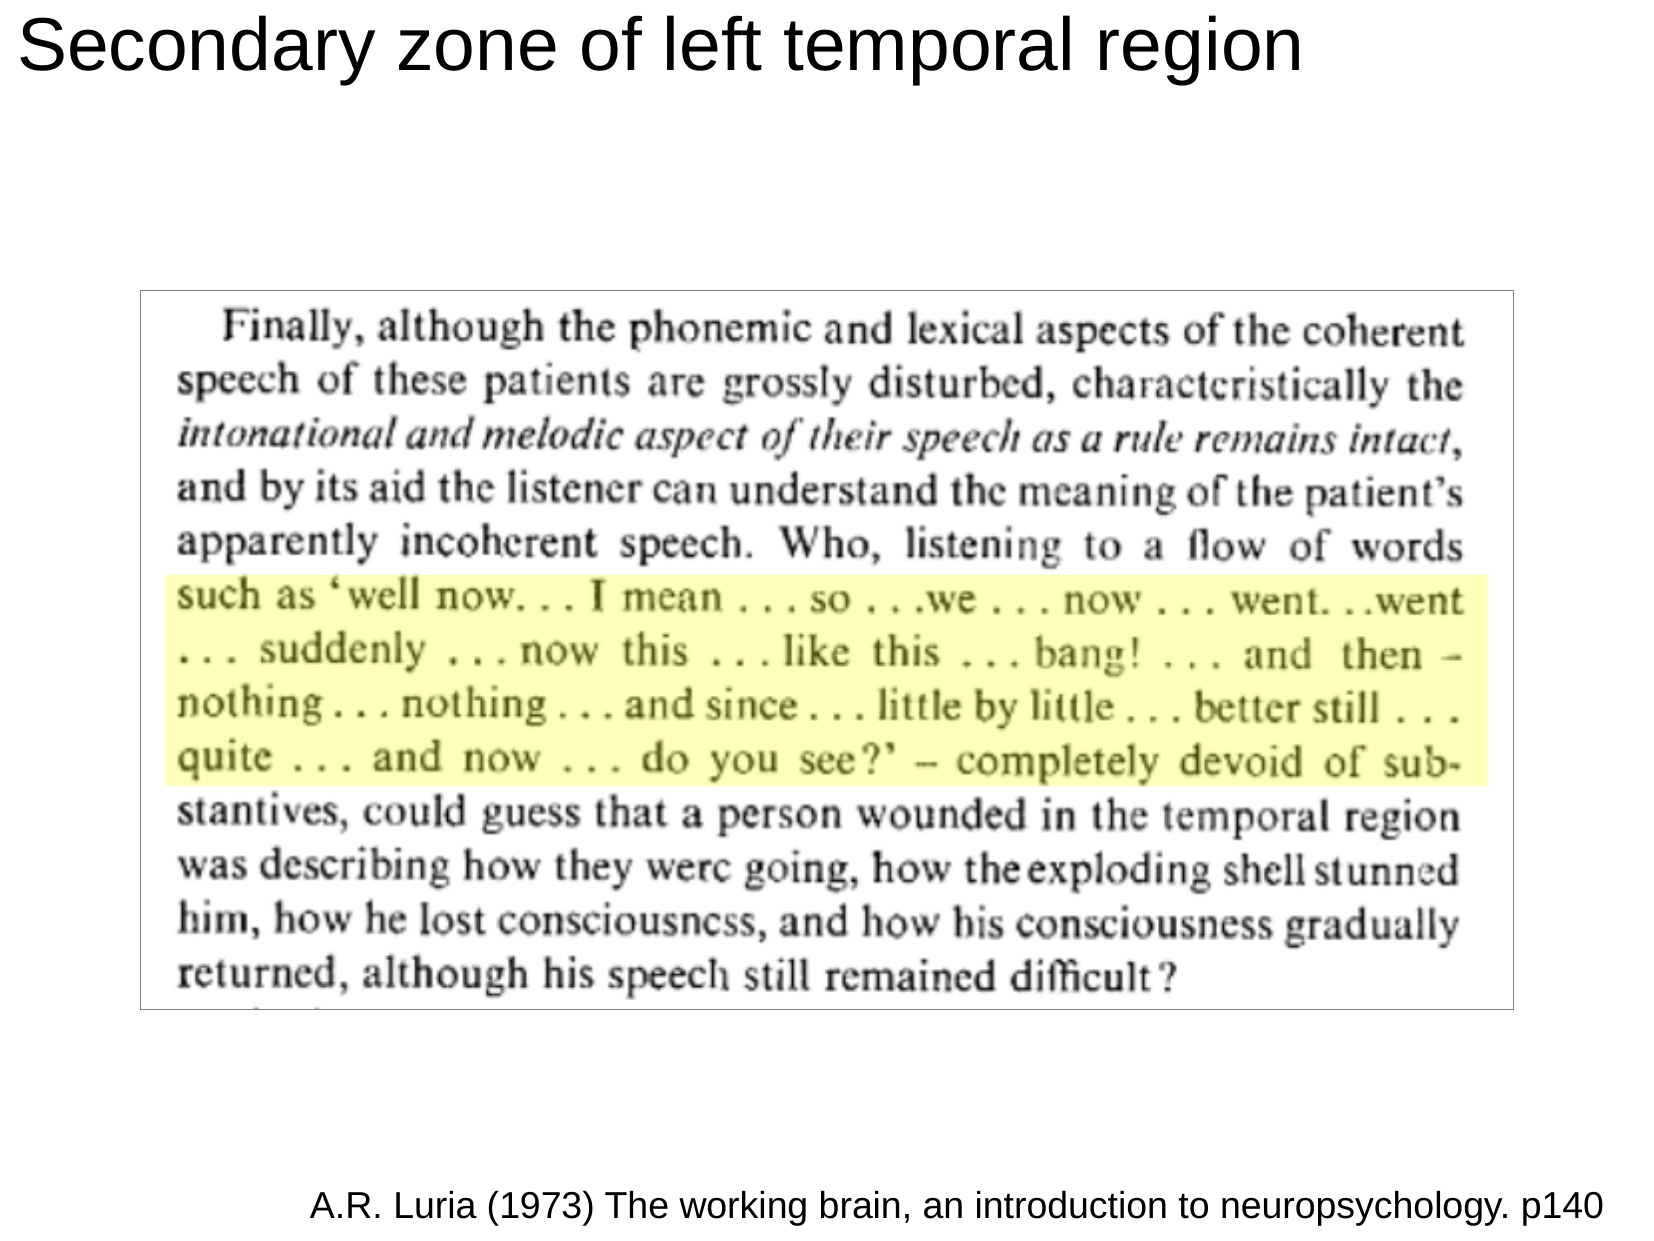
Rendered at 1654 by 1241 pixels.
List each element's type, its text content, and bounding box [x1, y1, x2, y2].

text_box A.R. Luria (1973) The working brain, an introduction to neuropsychology. p140 [295, 1176, 1654, 1234]
title Secondary zone of left temporal region [0, 0, 1406, 148]
picture [140, 290, 1514, 1010]
